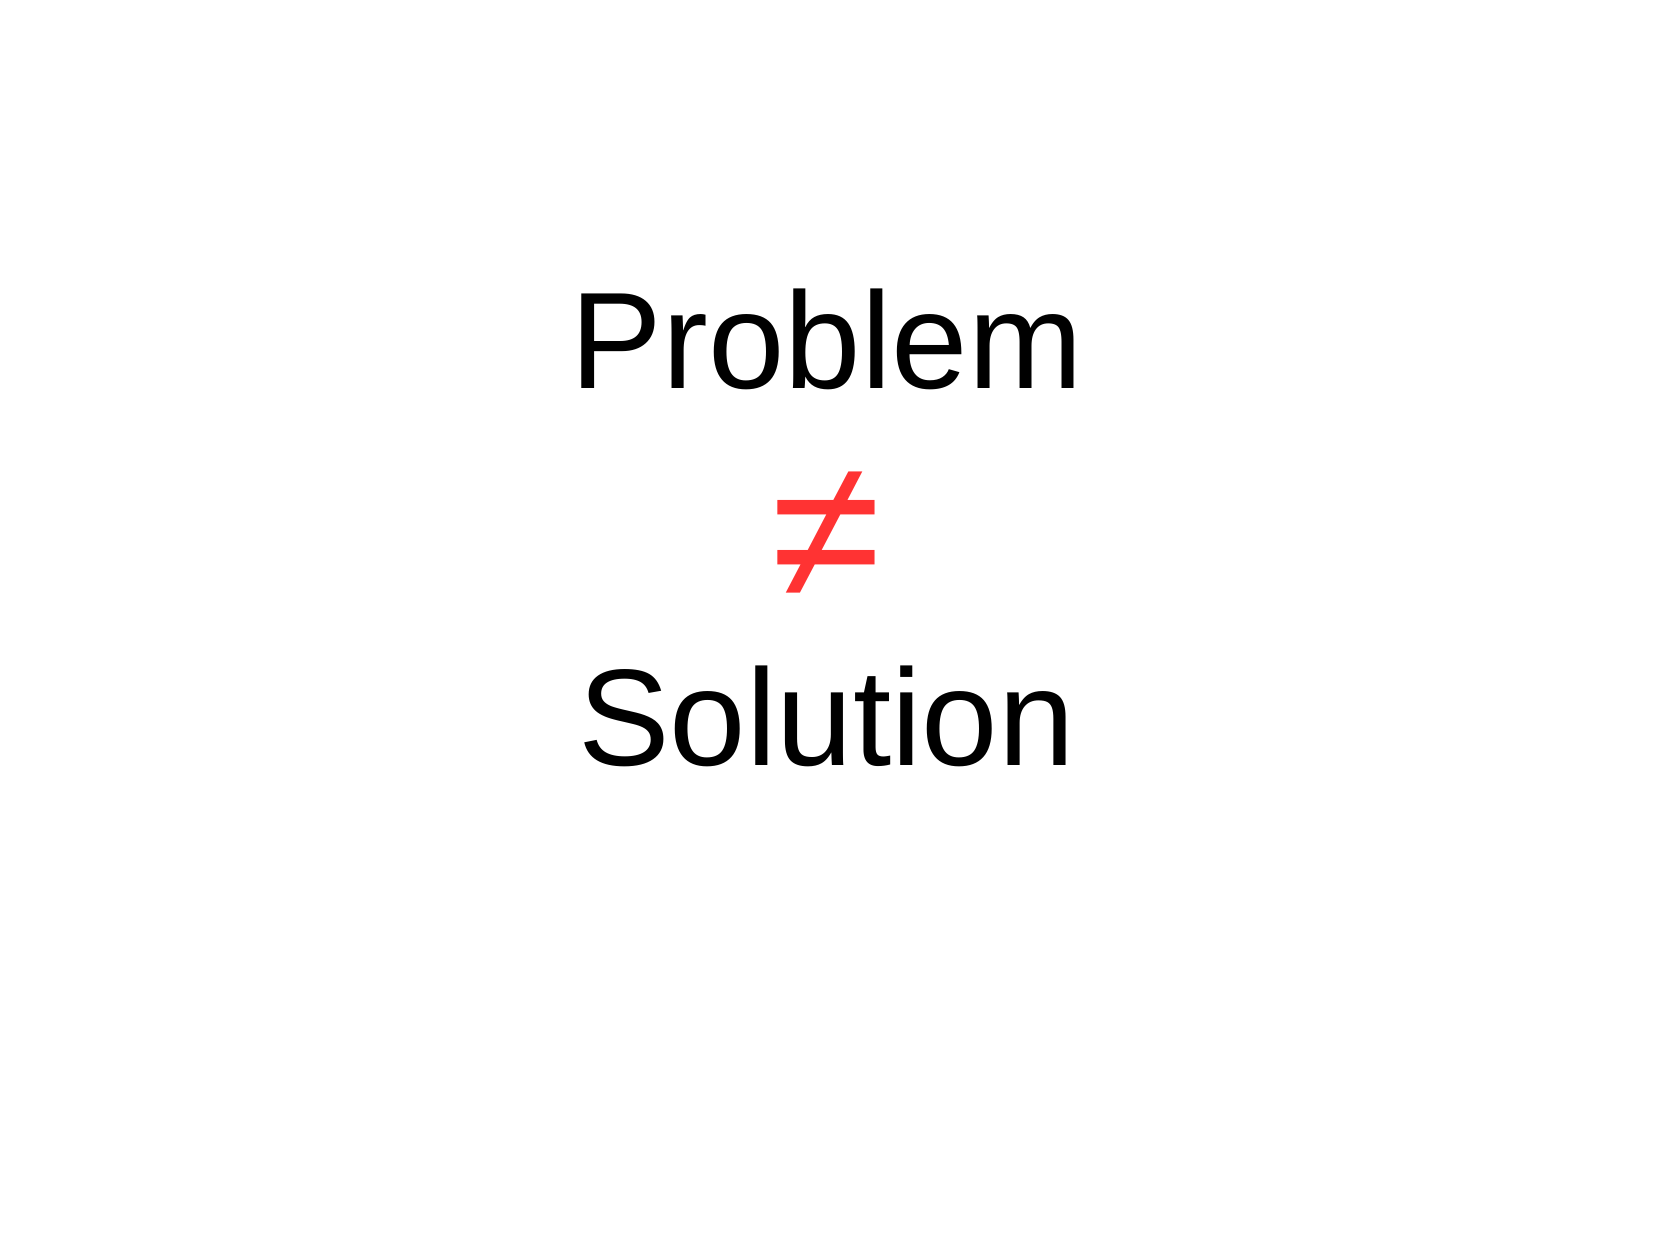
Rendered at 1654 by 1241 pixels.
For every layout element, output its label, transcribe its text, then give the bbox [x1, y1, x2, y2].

subtitle Problem ≠ Solution [82, 49, 1571, 1010]
